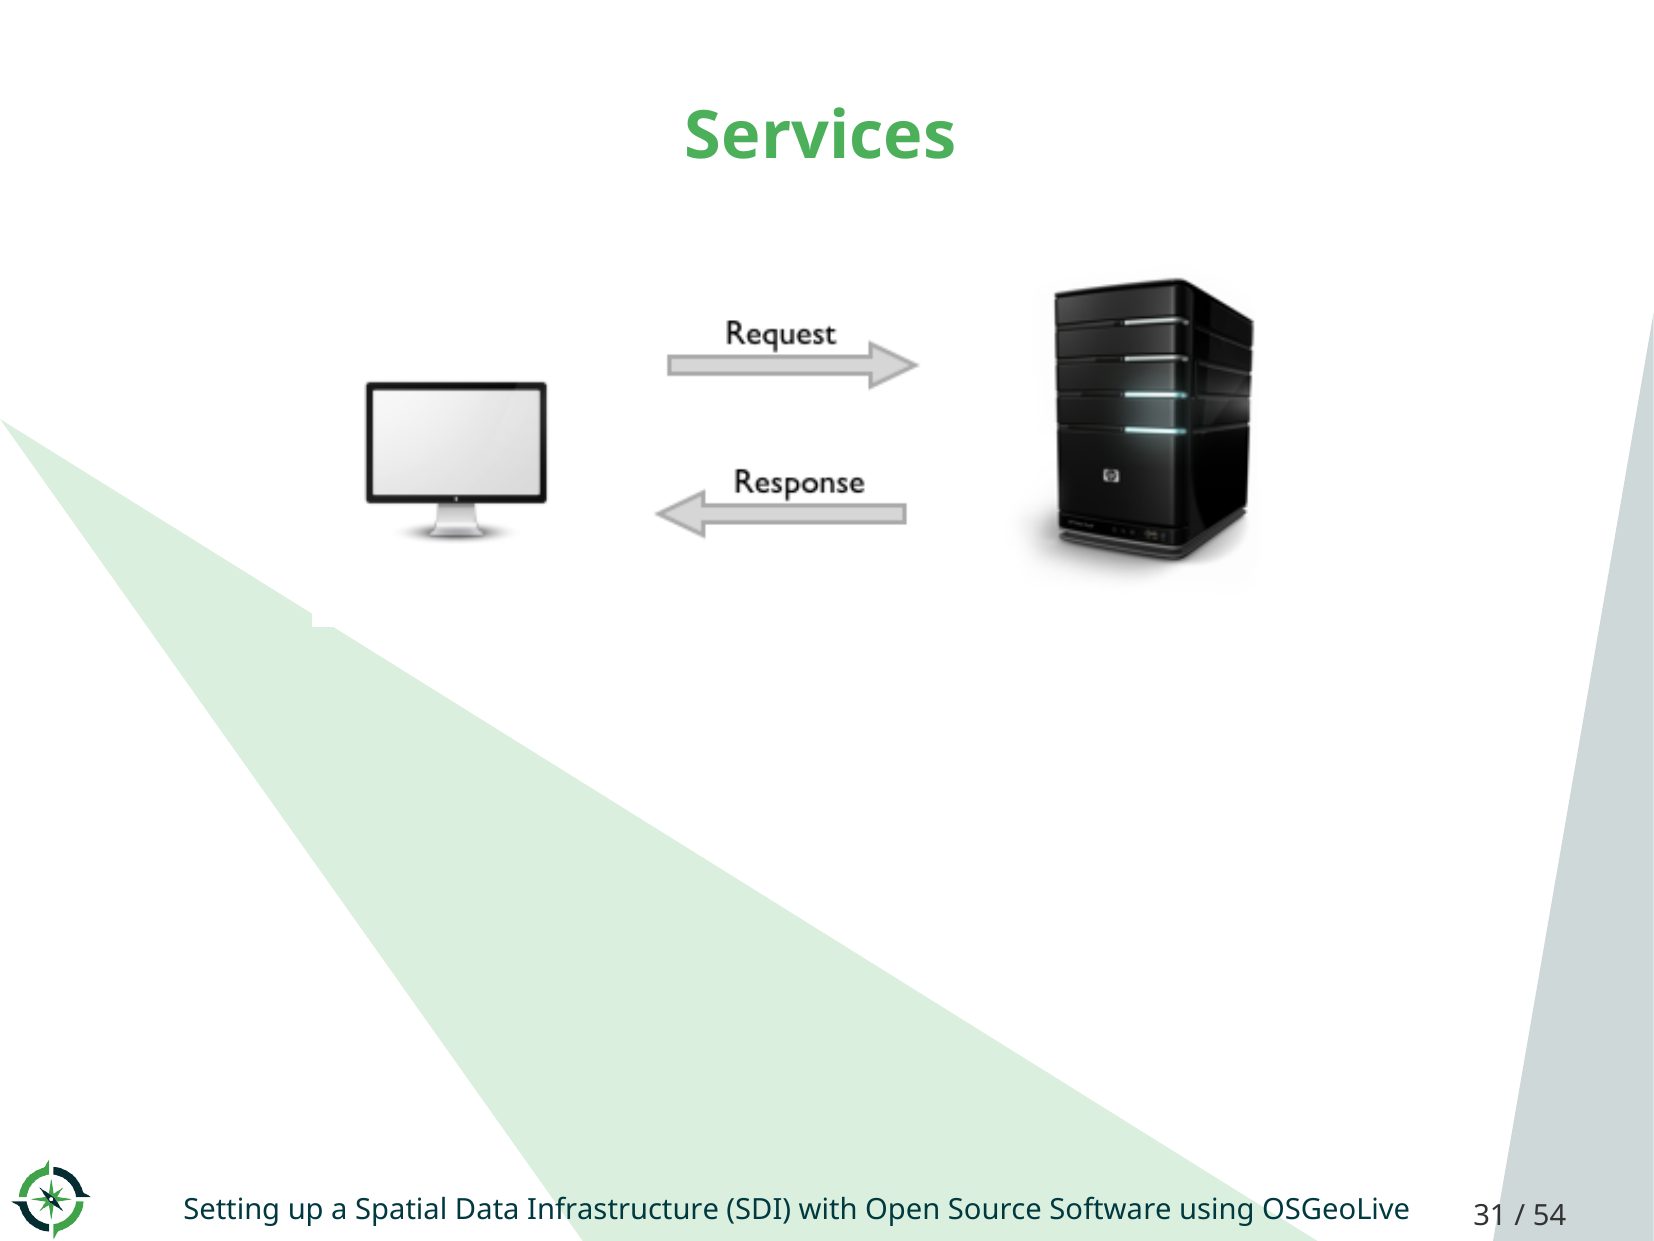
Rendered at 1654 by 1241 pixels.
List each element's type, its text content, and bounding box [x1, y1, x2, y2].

picture [312, 215, 1299, 627]
title Services [76, 59, 1565, 207]
picture [10, 1158, 92, 1240]
